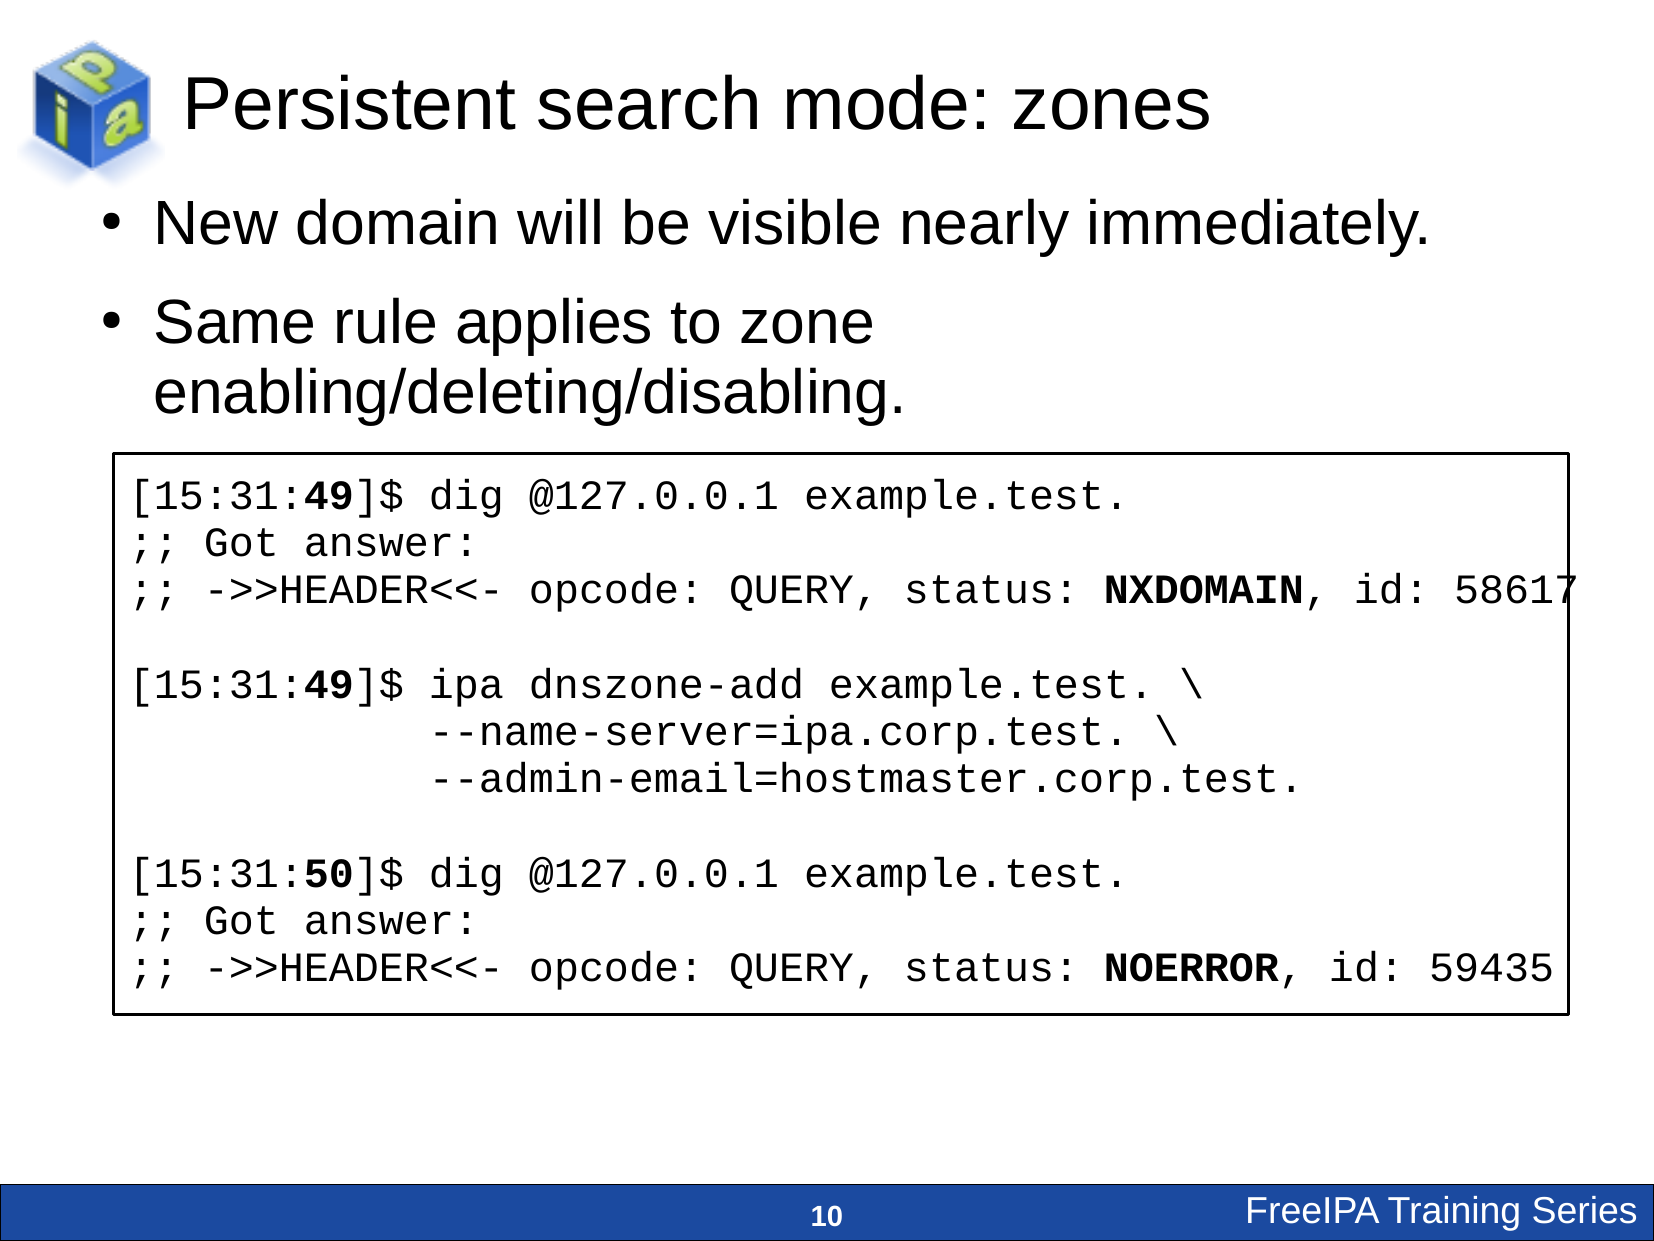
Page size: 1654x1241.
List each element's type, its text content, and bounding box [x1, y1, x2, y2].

title Persistent search mode: zones [182, 31, 1579, 177]
list New domain will be visible nearly immediately. Same rule applies to zone enabling/deleting/disabling. [82, 188, 1571, 908]
picture [17, 34, 165, 193]
text_box [15:31:49]$ dig @127.0.0.1 example.test. ;; Got answer: ;; ->>HEADER<<- opcode: QUERY, status: NXDOMAIN, id: 58617 [15:31:49]$ ipa dnszone-add example.test. \ --name-server=ipa.corp.test. \ --admin-email=hostmaster.corp.test. [15:31:50]$ dig @127.0.0.1 example.test. ;; Got answer: ;; ->>HEADER<<- opcode: QUERY, status: NOERROR, id: 59435 [113, 453, 1569, 1015]
